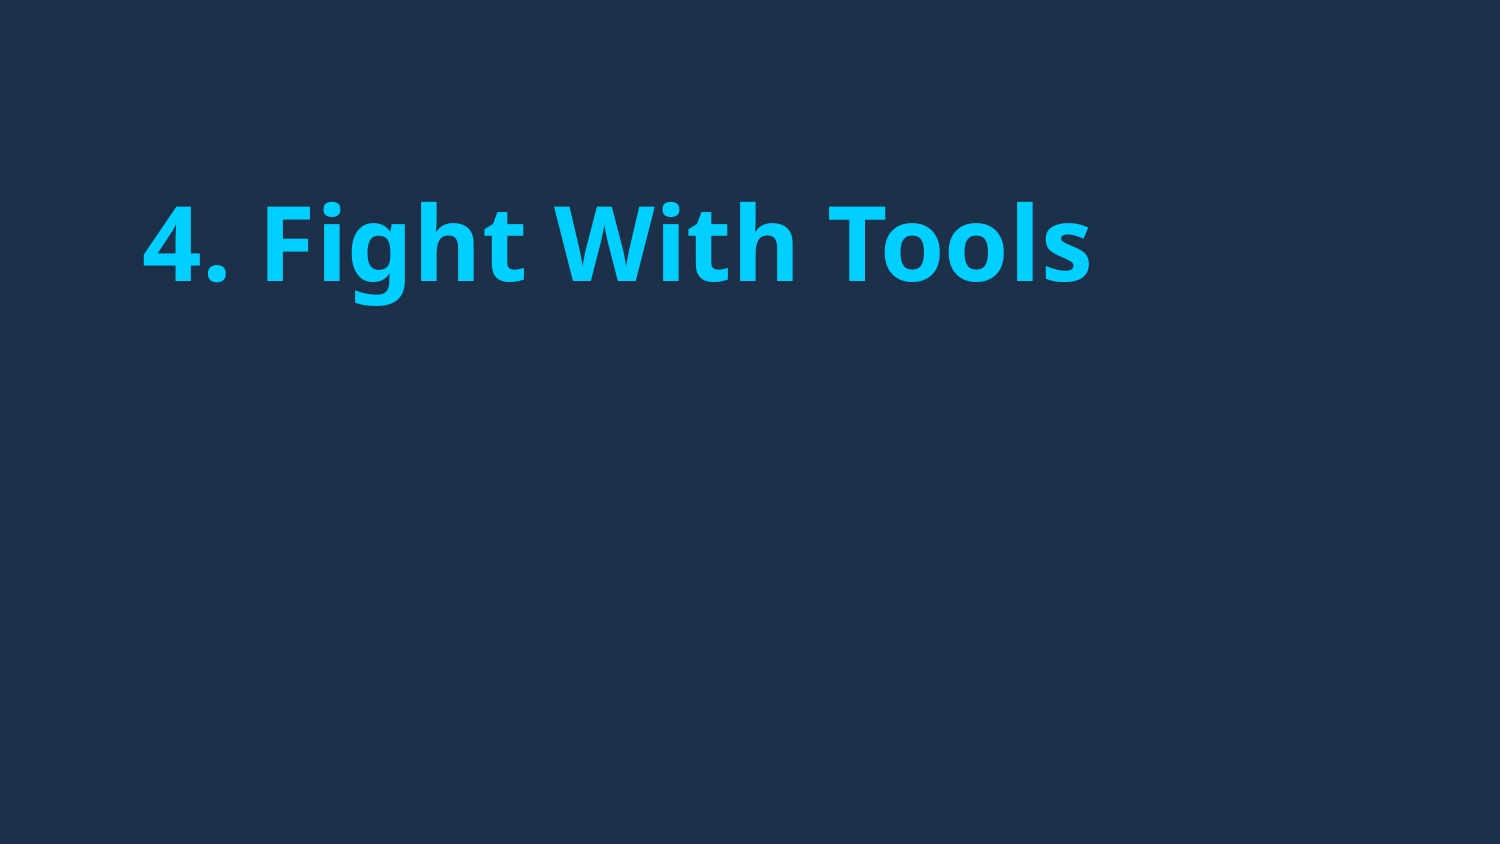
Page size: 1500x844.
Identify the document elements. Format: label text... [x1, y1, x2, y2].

text_box 4. Fight With Tools [142, 116, 1246, 366]
